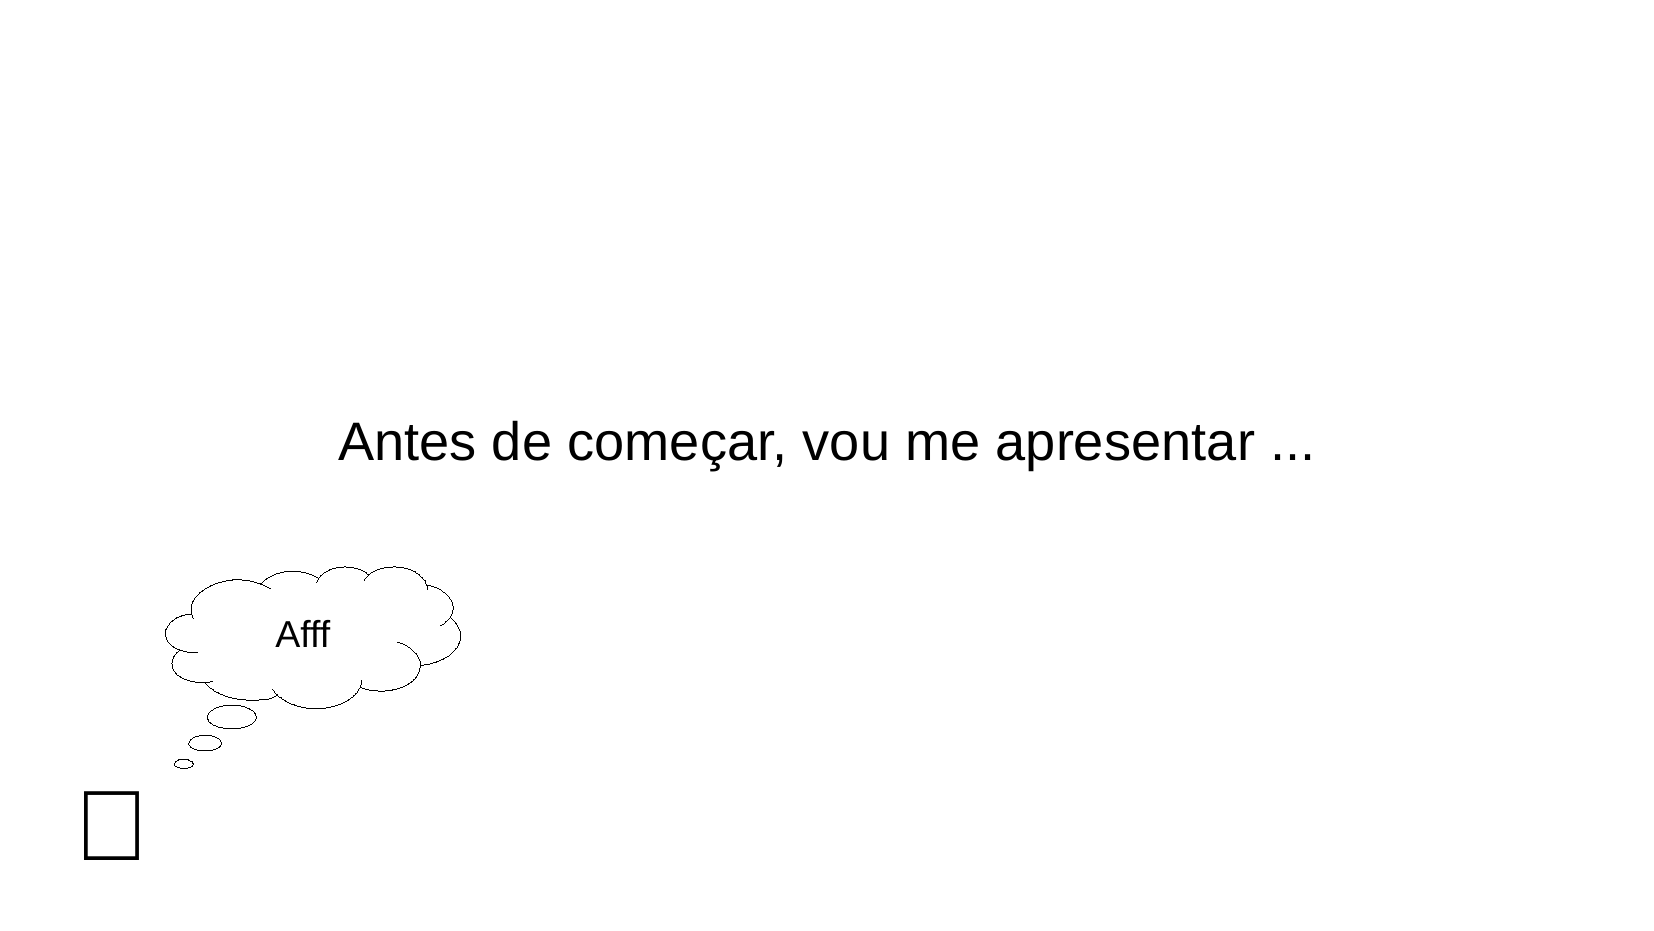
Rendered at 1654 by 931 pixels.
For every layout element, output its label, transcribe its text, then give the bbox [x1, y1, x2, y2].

text_box Afff [188, 735, 222, 751]
text_box Afff [174, 759, 194, 769]
text_box Afff [207, 705, 257, 729]
text_box 🙄 [59, 762, 225, 889]
text_box Afff [165, 566, 461, 709]
text_box Antes de começar, vou me apresentar ... [323, 403, 1331, 480]
